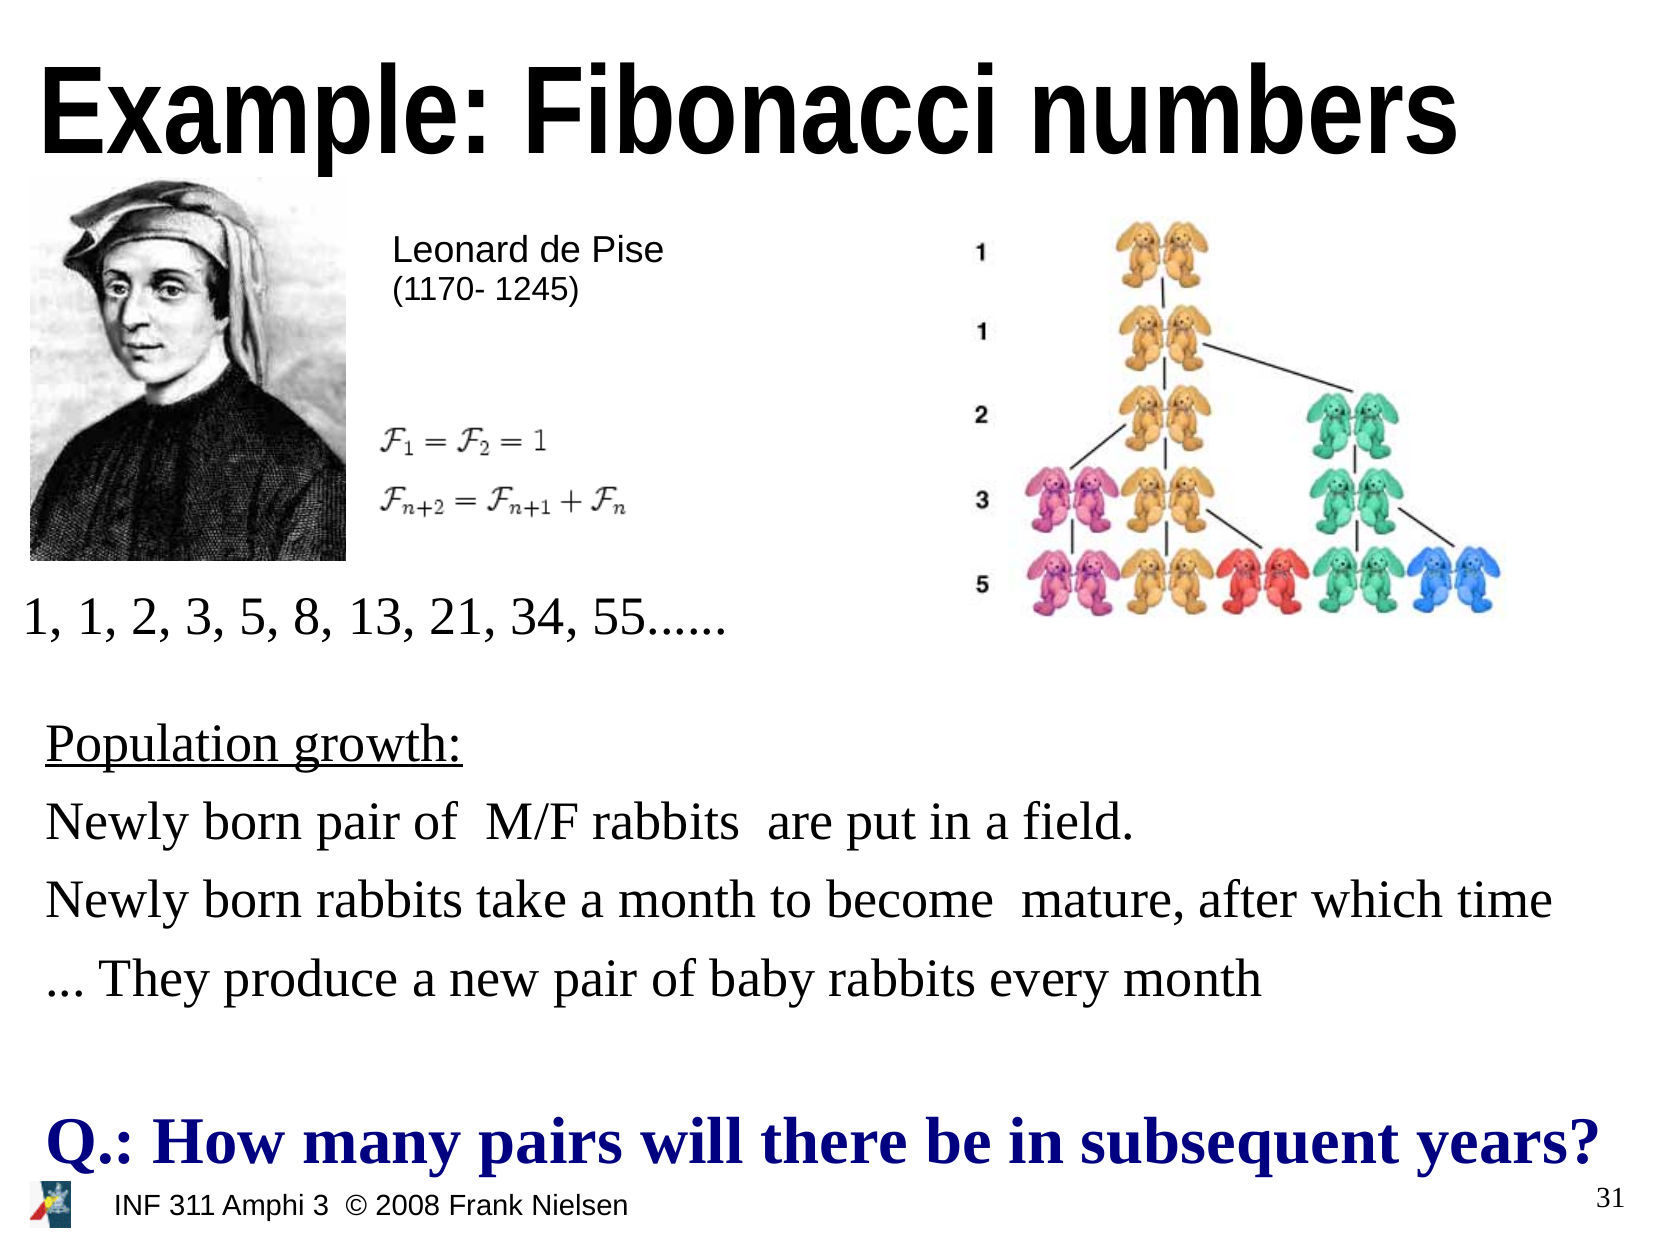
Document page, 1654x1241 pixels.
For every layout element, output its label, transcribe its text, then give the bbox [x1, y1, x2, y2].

picture [29, 1181, 71, 1228]
picture [30, 177, 346, 562]
picture [959, 216, 1506, 621]
picture [377, 425, 550, 457]
text_box 1, 1, 2, 3, 5, 8, 13, 21, 34, 55...... [22, 586, 1034, 709]
text_box Population growth: Newly born pair of M/F rabbits are put in a field. Newly born rabbits take a month to become mature, after which time ... They produce a new pair of baby rabbits every month Q.: How many pairs will there be in subsequent years? [44, 712, 1654, 1184]
picture [377, 484, 632, 519]
text_box Leonard de Pise (1170- 1245) [377, 220, 680, 334]
text_box Example: Fibonacci numbers [23, 29, 1477, 188]
